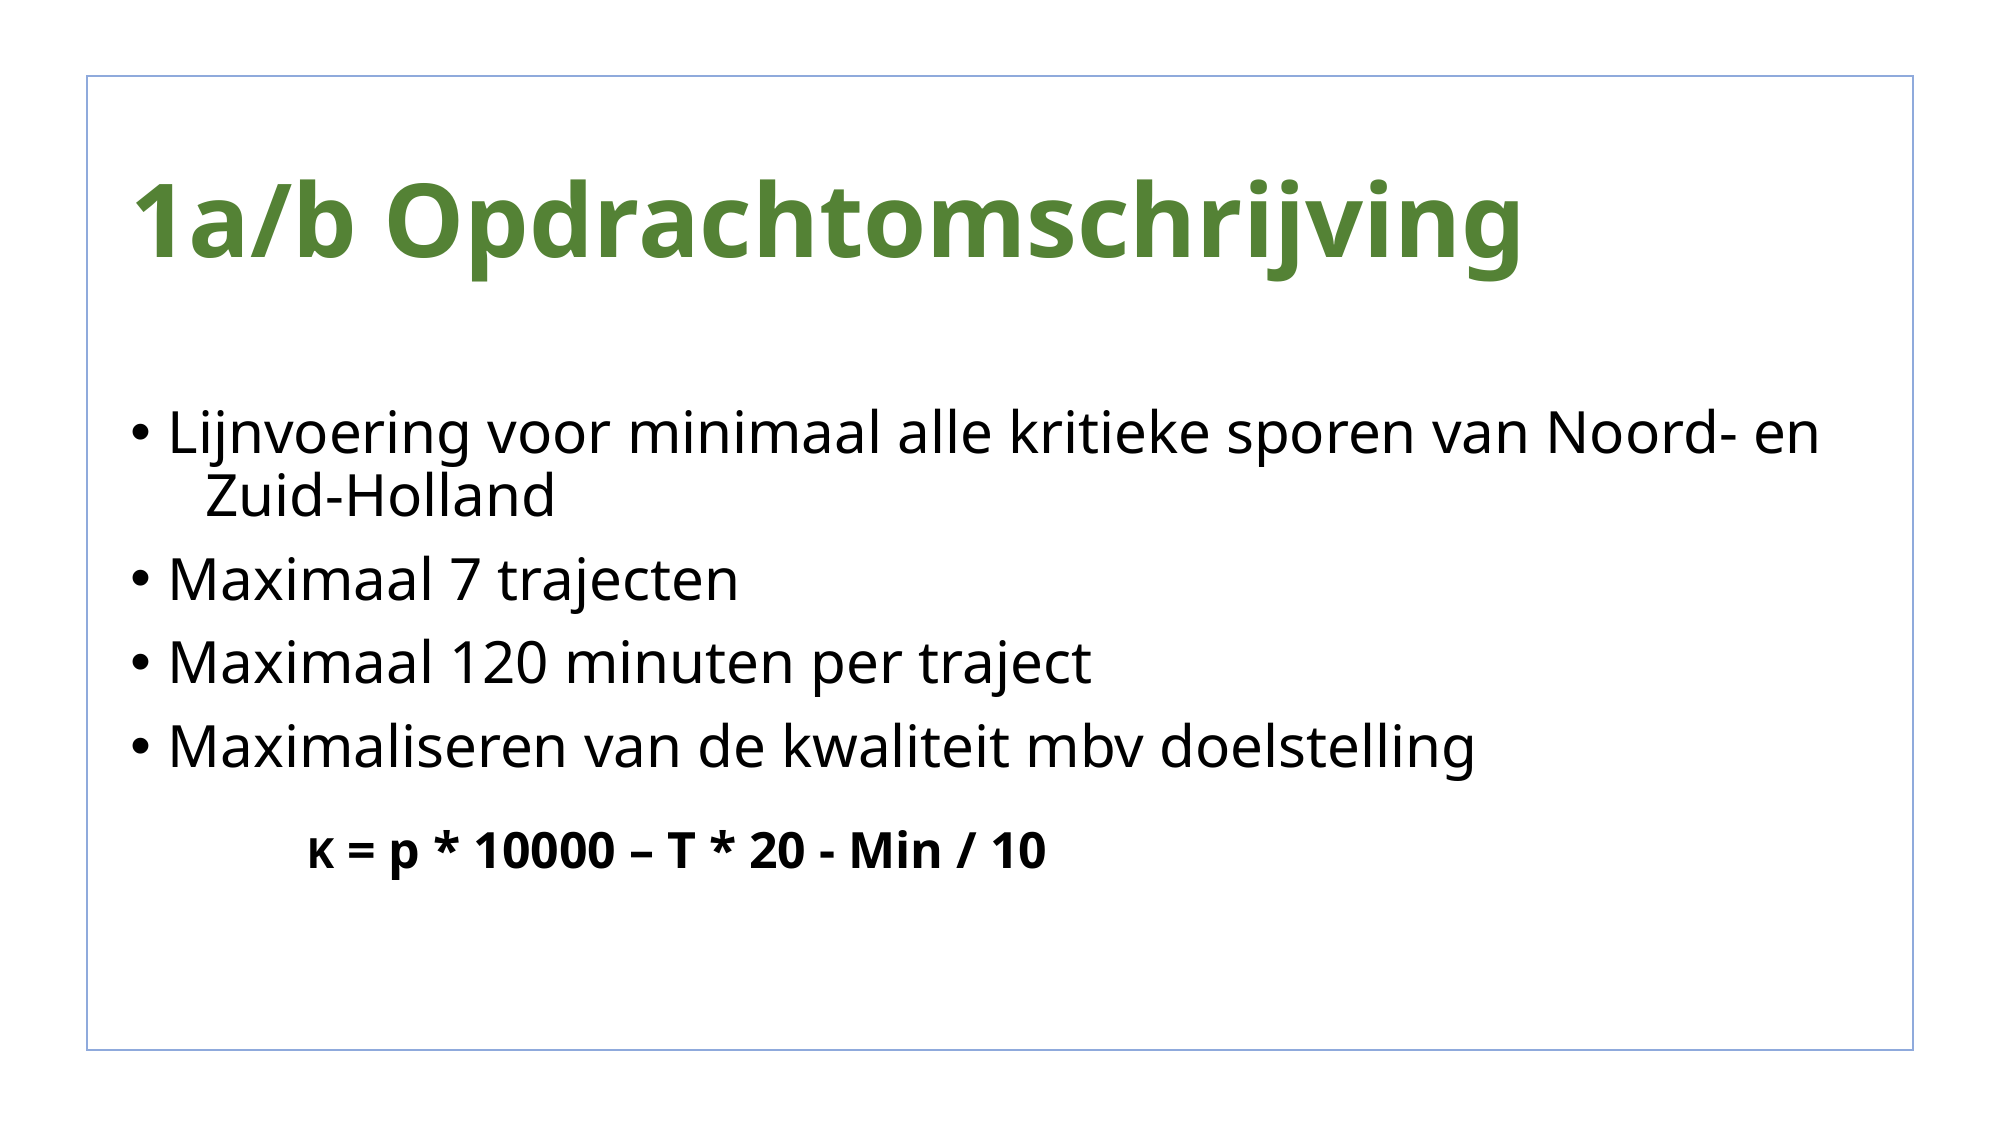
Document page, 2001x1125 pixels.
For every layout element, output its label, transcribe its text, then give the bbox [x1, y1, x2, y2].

title 1a/b Opdrachtomschrijving [115, 115, 1841, 334]
text_box [87, 76, 1913, 1050]
list Lijnvoering voor minimaal alle kritieke sporen van Noord- en Zuid-Holland Maximaal 7 trajecten Maximaal 120 minuten per traject Maximaliseren van de kwaliteit mbv doelstelling [115, 395, 1913, 1049]
text_box K = p * 10000 – T * 20 - Min / 10 [291, 811, 1580, 888]
